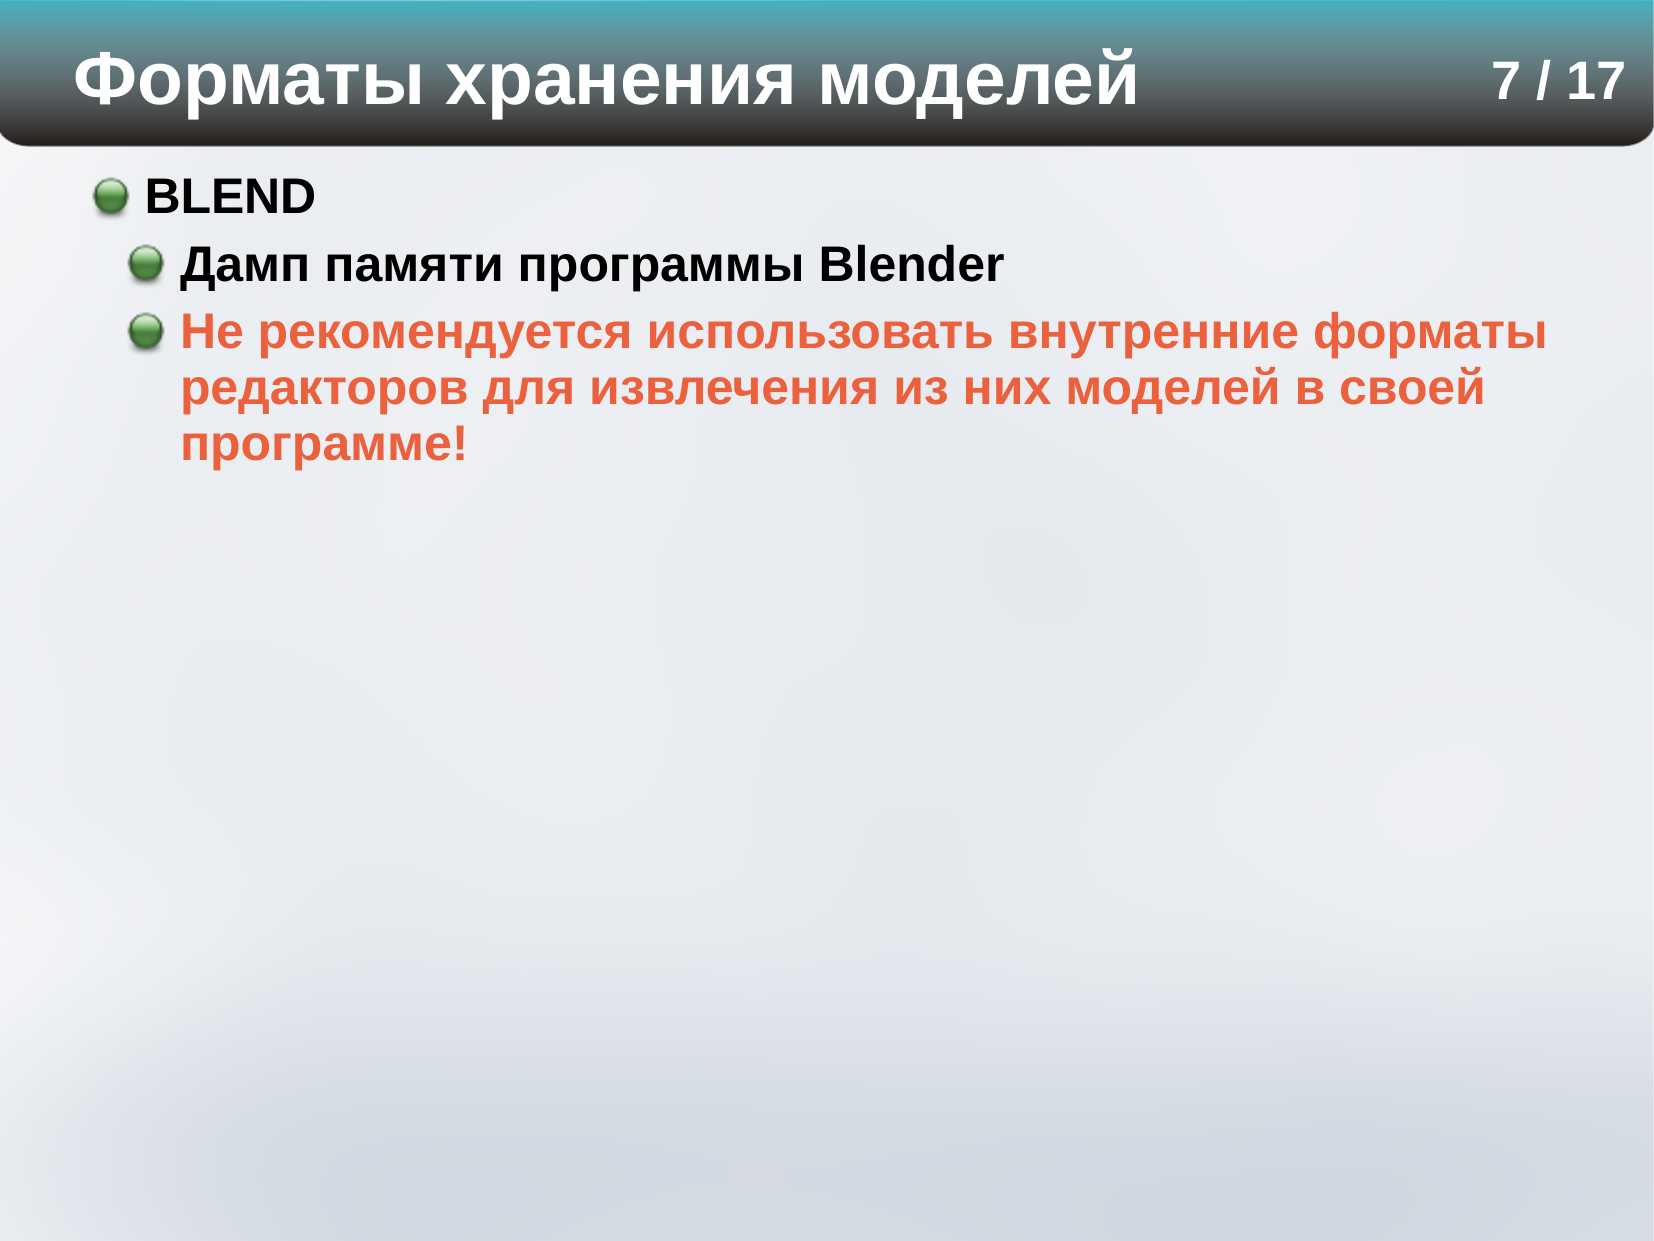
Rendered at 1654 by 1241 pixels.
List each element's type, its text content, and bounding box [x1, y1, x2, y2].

text_box Форматы хранения моделей [59, 29, 1359, 129]
text_box BLEND Дамп памяти программы Blender Не рекомендуется использовать внутренние форматы редакторов для извлечения из них моделей в своей программе! [70, 71, 1595, 479]
picture [0, 0, 1654, 1241]
text_box <номер> / 17 [1476, 42, 1654, 119]
